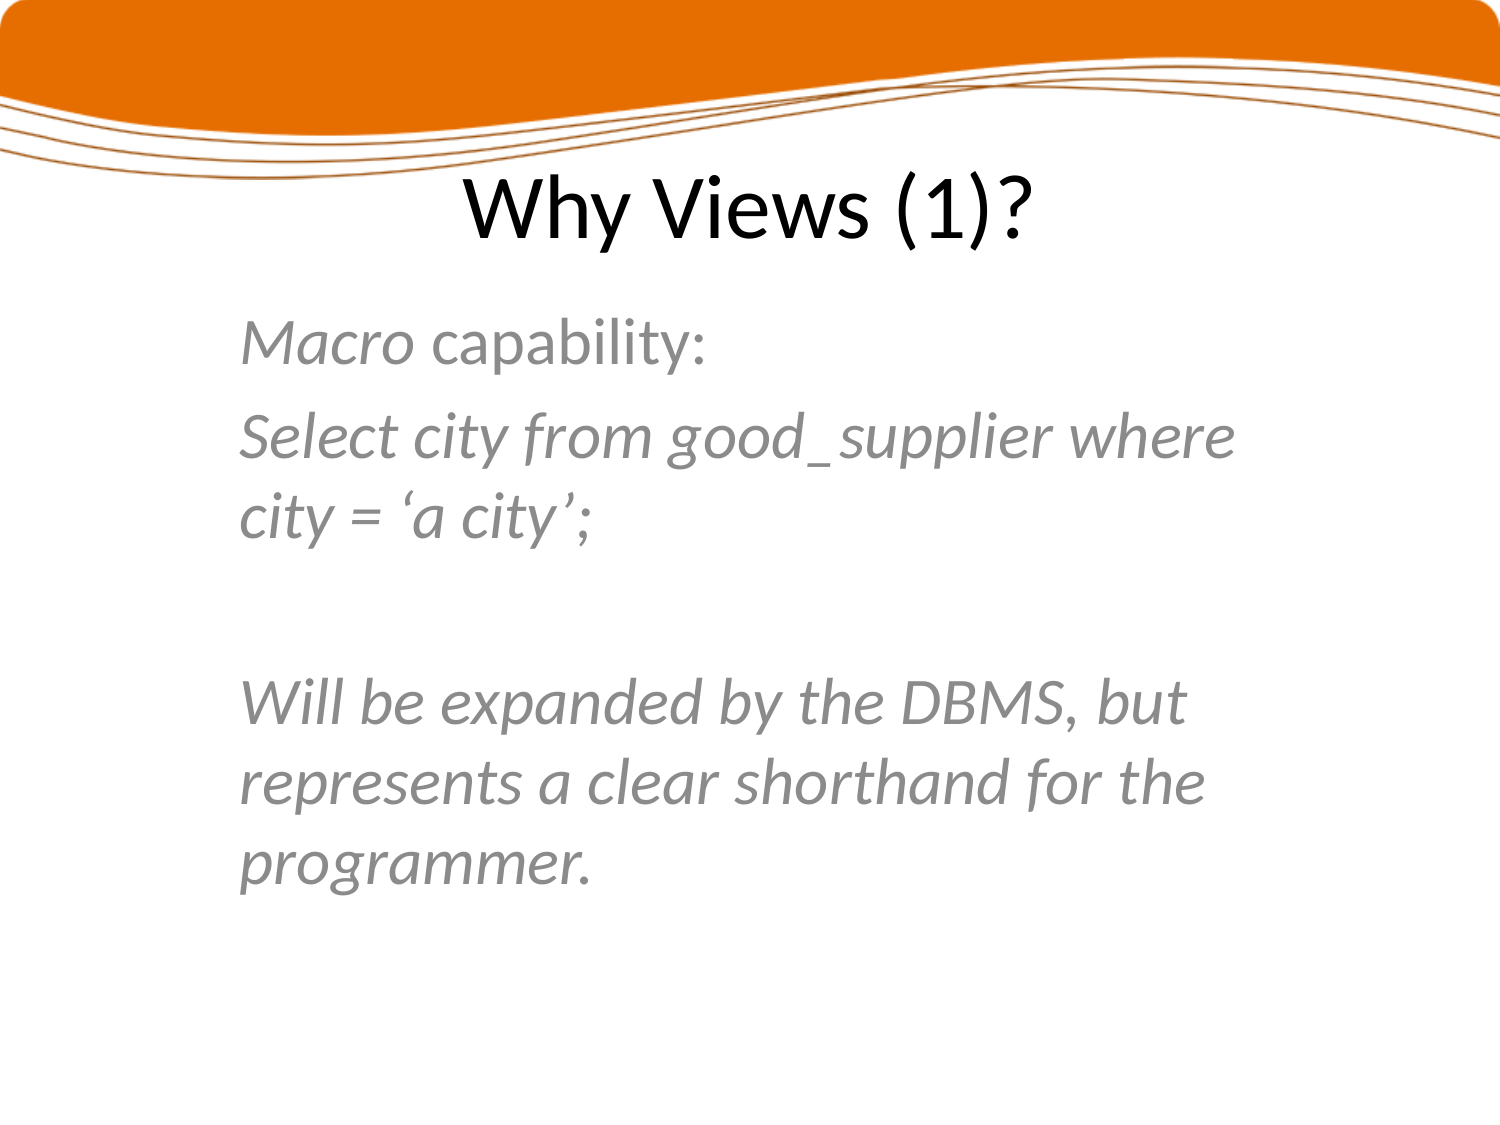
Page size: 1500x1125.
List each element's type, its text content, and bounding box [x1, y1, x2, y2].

text_box Macro capability: Select city from good_supplier where city = ‘a city’; Will be expanded by the DBMS, but represents a clear shorthand for the programmer. [225, 290, 1275, 988]
text_box Why Views (1)? [75, 125, 1425, 279]
picture [0, 0, 1500, 180]
